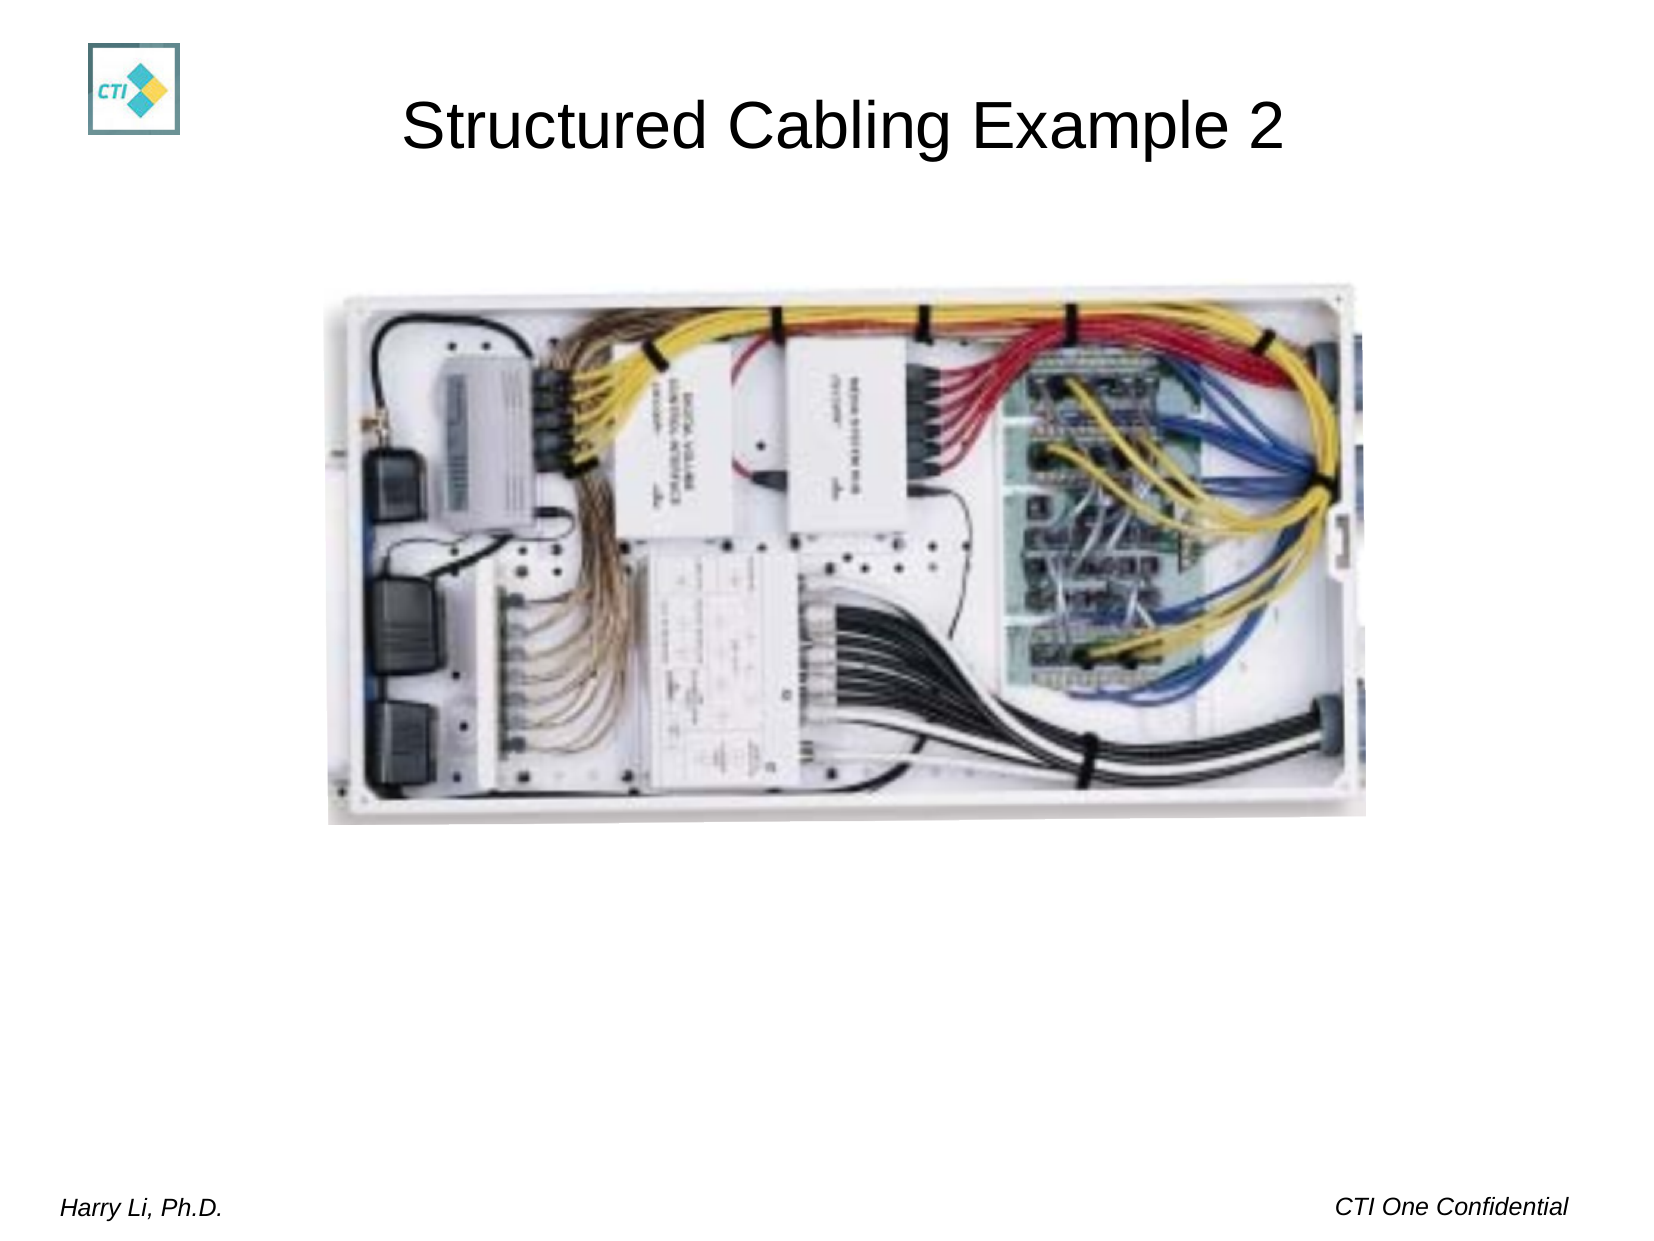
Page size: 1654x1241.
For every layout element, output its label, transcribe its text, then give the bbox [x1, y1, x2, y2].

picture [322, 276, 1366, 826]
picture [88, 43, 180, 135]
title Structured Cabling Example 2 [100, 20, 1589, 228]
text_box CTI One Confidential [1320, 1185, 1636, 1230]
text_box Harry Li, Ph.D. [45, 1185, 451, 1229]
